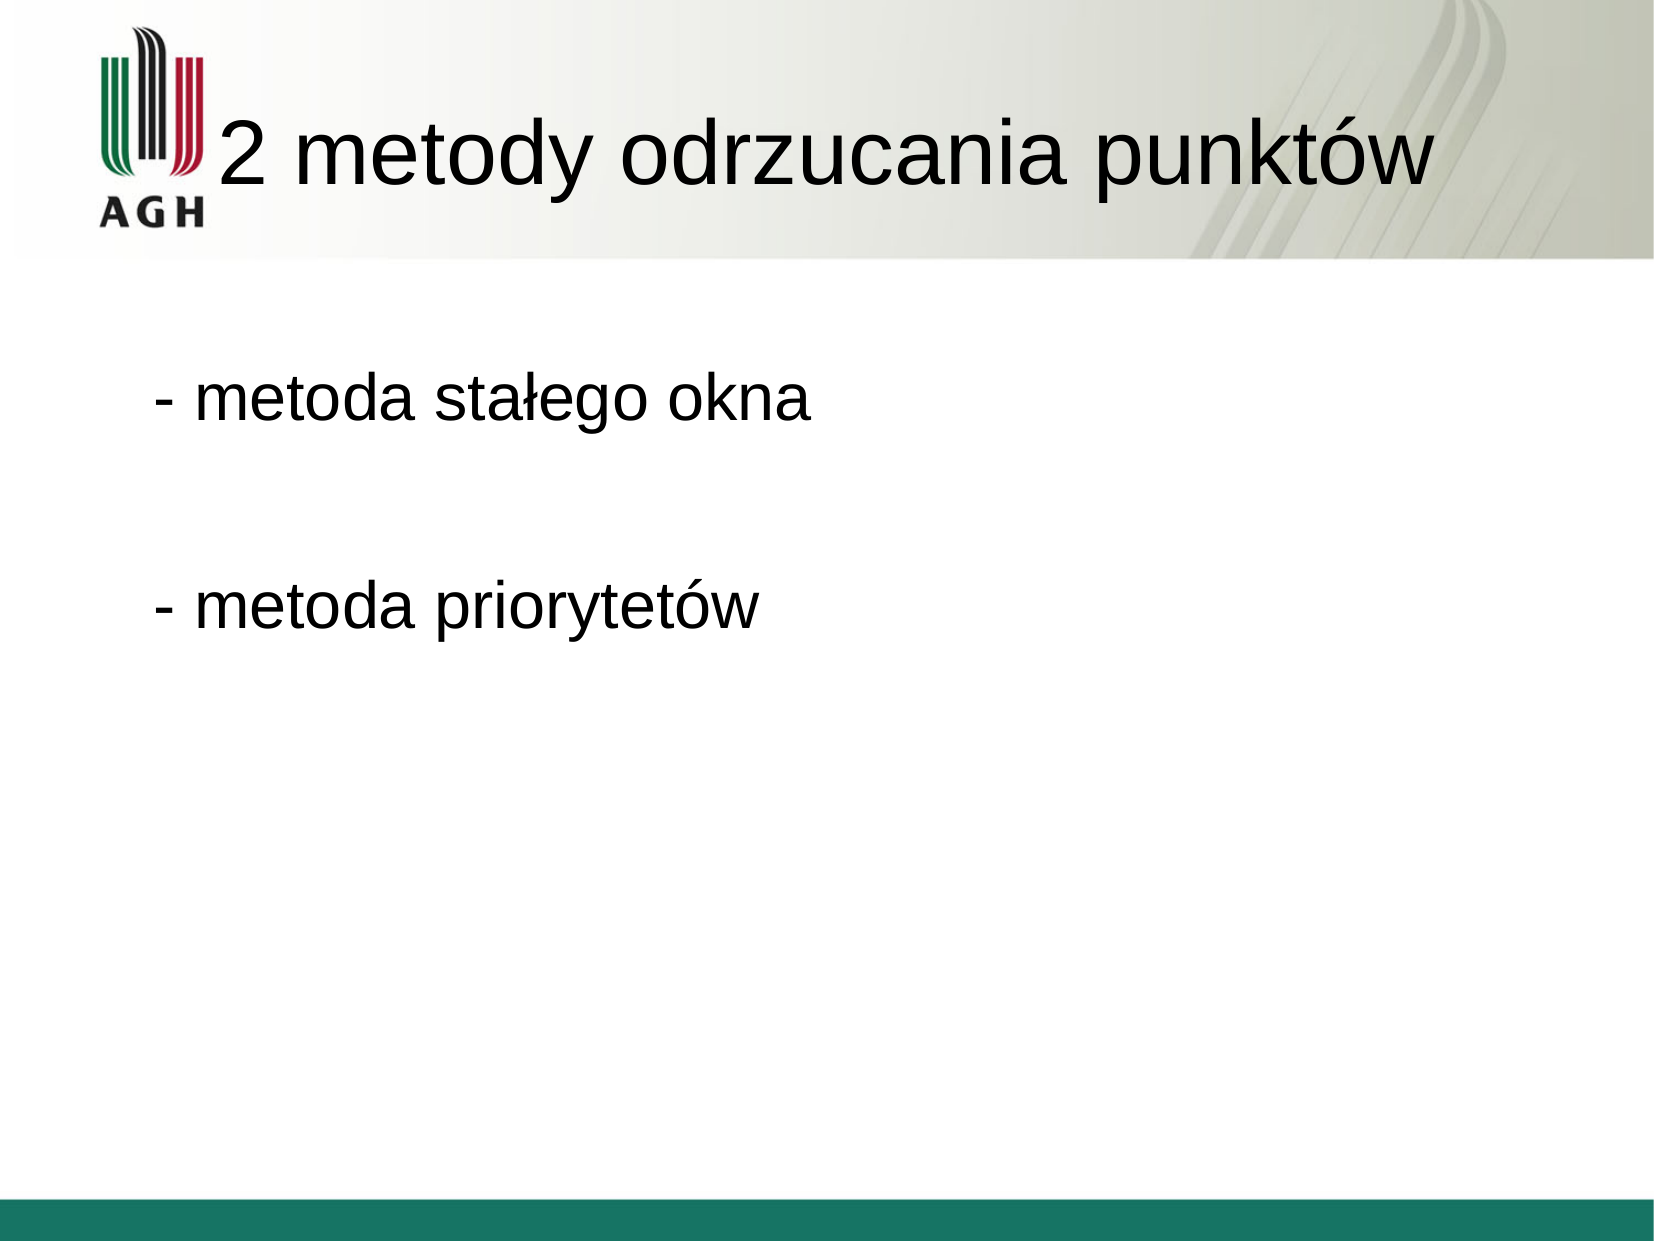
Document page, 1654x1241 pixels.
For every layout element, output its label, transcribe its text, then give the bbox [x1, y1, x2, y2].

title 2 metody odrzucania punktów [82, 49, 1571, 257]
list - metoda stałego okna - metoda priorytetów [82, 360, 1571, 1010]
picture [0, 0, 1654, 1241]
